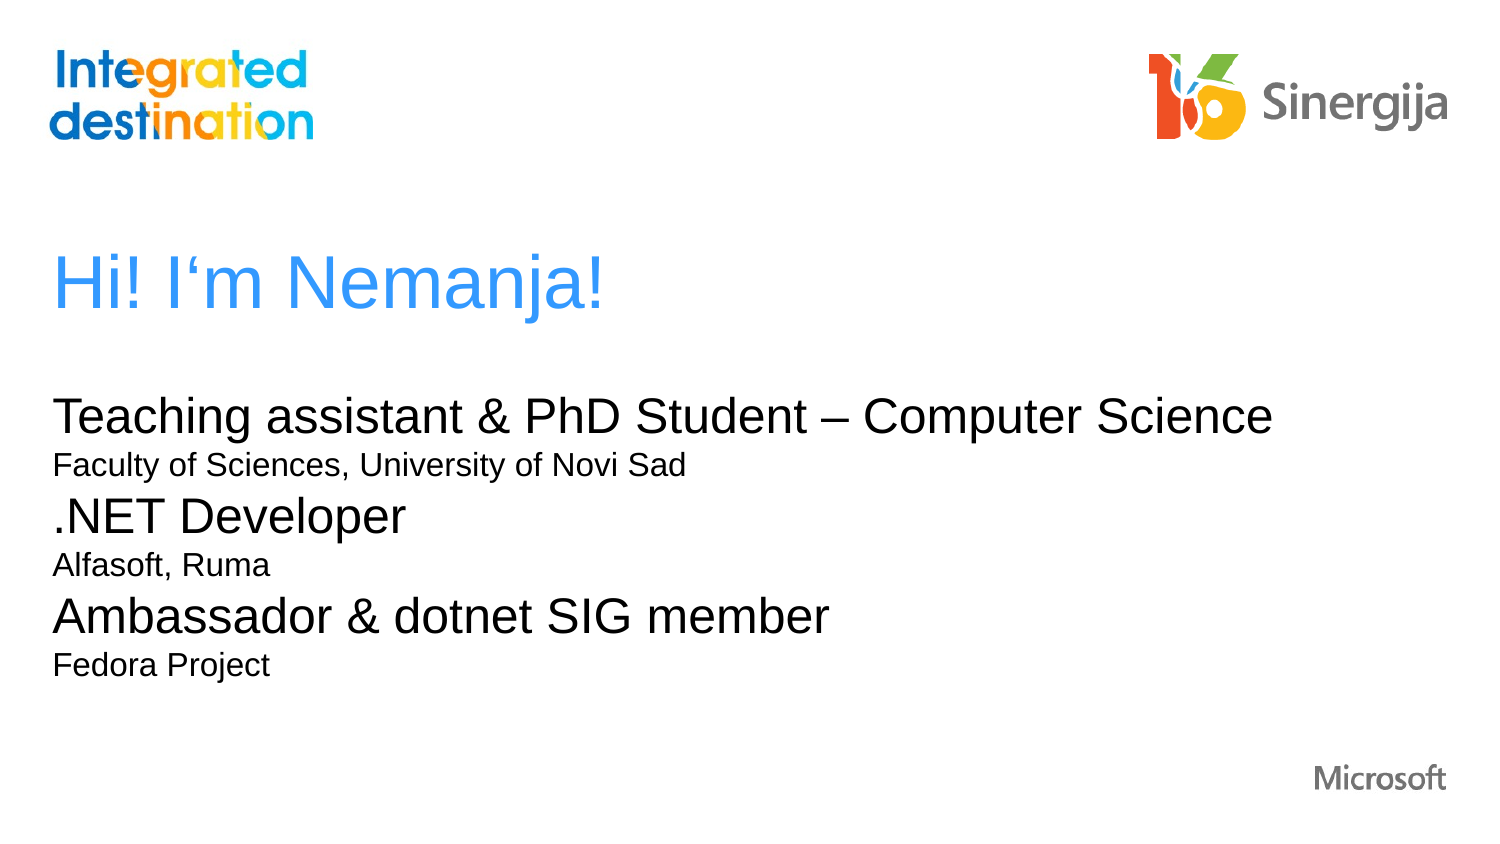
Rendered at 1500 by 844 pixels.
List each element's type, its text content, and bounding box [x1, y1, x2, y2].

picture [1315, 764, 1500, 844]
text_box Hi! I‘m Nemanja! Teaching assistant & PhD Student – Computer Science Faculty of Sciences, University of Novi Sad .NET Developer Alfasoft, Ruma Ambassador & dotnet SIG member Fedora Project [37, 225, 1439, 724]
picture [1149, 0, 1500, 140]
picture [0, 0, 313, 140]
